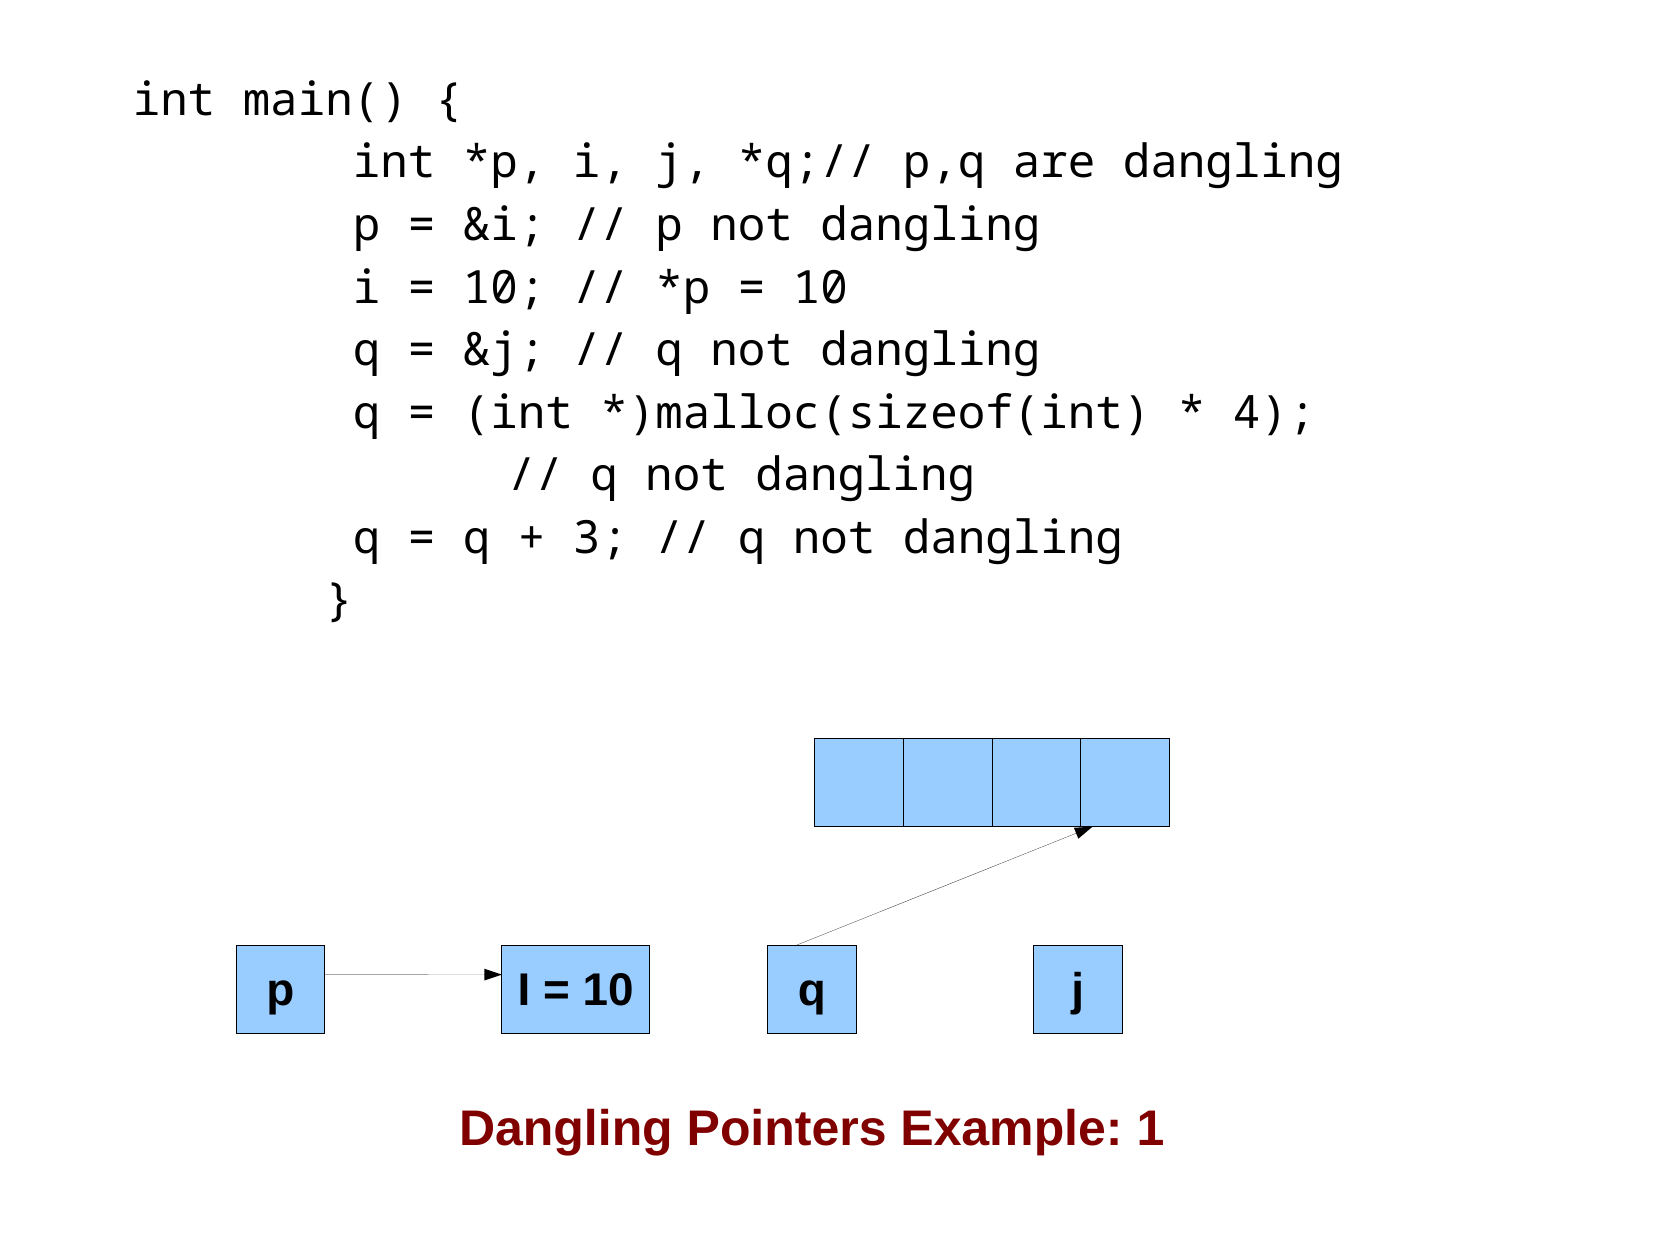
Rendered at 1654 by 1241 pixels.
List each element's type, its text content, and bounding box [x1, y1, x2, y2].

text_box j [1033, 945, 1123, 1034]
text_box p [236, 945, 325, 1034]
text_box Dangling Pointers Example: 1 [147, 1092, 1477, 1164]
text_box q [767, 945, 857, 1034]
text_box int main() { int *p, i, j, *q;// p,q are dangling p = &i; // p not dangling i = 10; // *p = 10 q = &j; // q not dangling q = (int *)malloc(sizeof(int) * 4); // q not dangling q = q + 3; // q not dangling } [118, 59, 1526, 650]
text_box I = 10 [501, 945, 650, 1034]
text_box [814, 738, 1170, 827]
